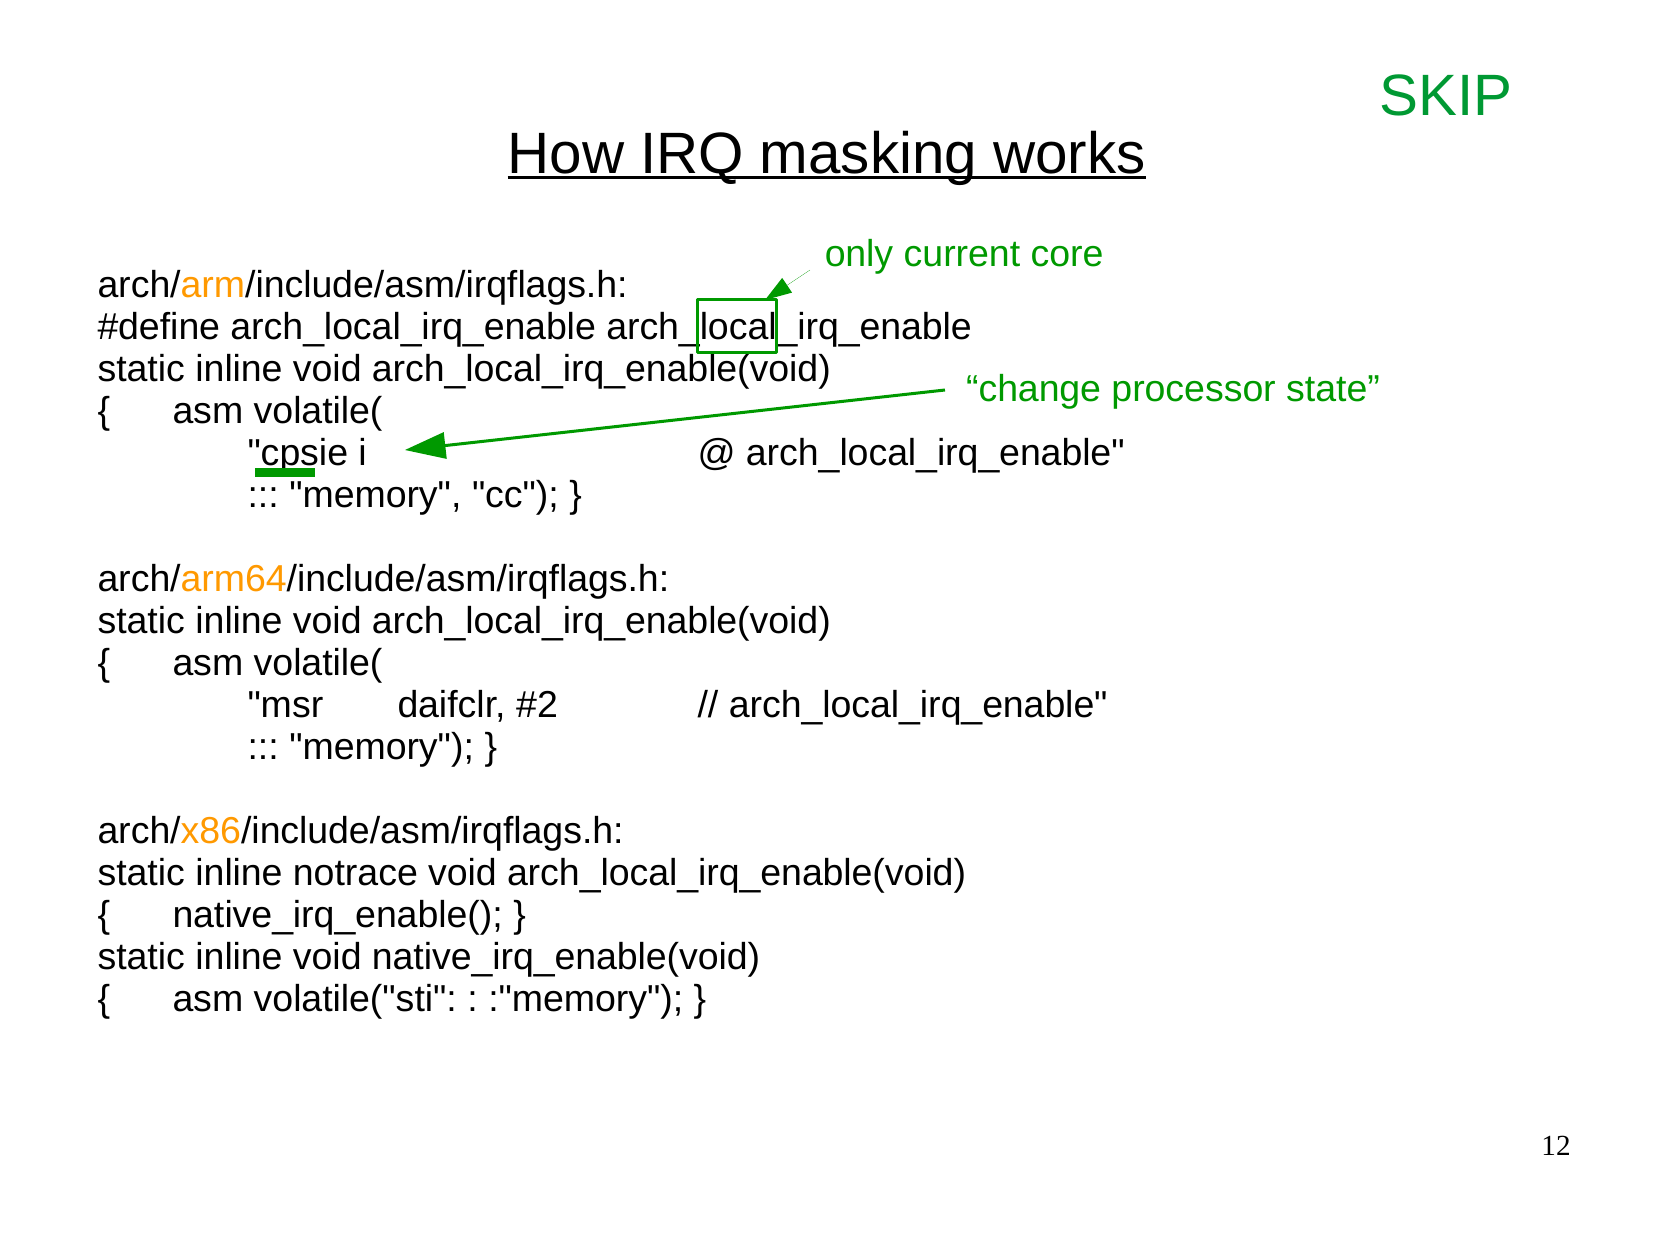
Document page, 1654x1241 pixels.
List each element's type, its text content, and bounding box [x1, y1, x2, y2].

text_box arch/arm/include/asm/irqflags.h: #define arch_local_irq_enable arch_local_irq_enable static inline void arch_local_irq_enable(void) { asm volatile( "cpsie i @ arch_local_irq_enable" ::: "memory", "cc"); } arch/arm64/include/asm/irqflags.h: static inline void arch_local_irq_enable(void) { asm volatile( "msr daifclr, #2 // arch_local_irq_enable" ::: "memory"); } arch/x86/include/asm/irqflags.h: static inline notrace void arch_local_irq_enable(void) { native_irq_enable(); } static inline void native_irq_enable(void) { asm volatile("sti": : :"memory"); } [82, 256, 1606, 1070]
title How IRQ masking works [82, 49, 1571, 256]
text_box “change processor state” [951, 360, 1396, 417]
text_box SKIP [1365, 55, 1571, 136]
text_box only current core [810, 225, 1201, 282]
